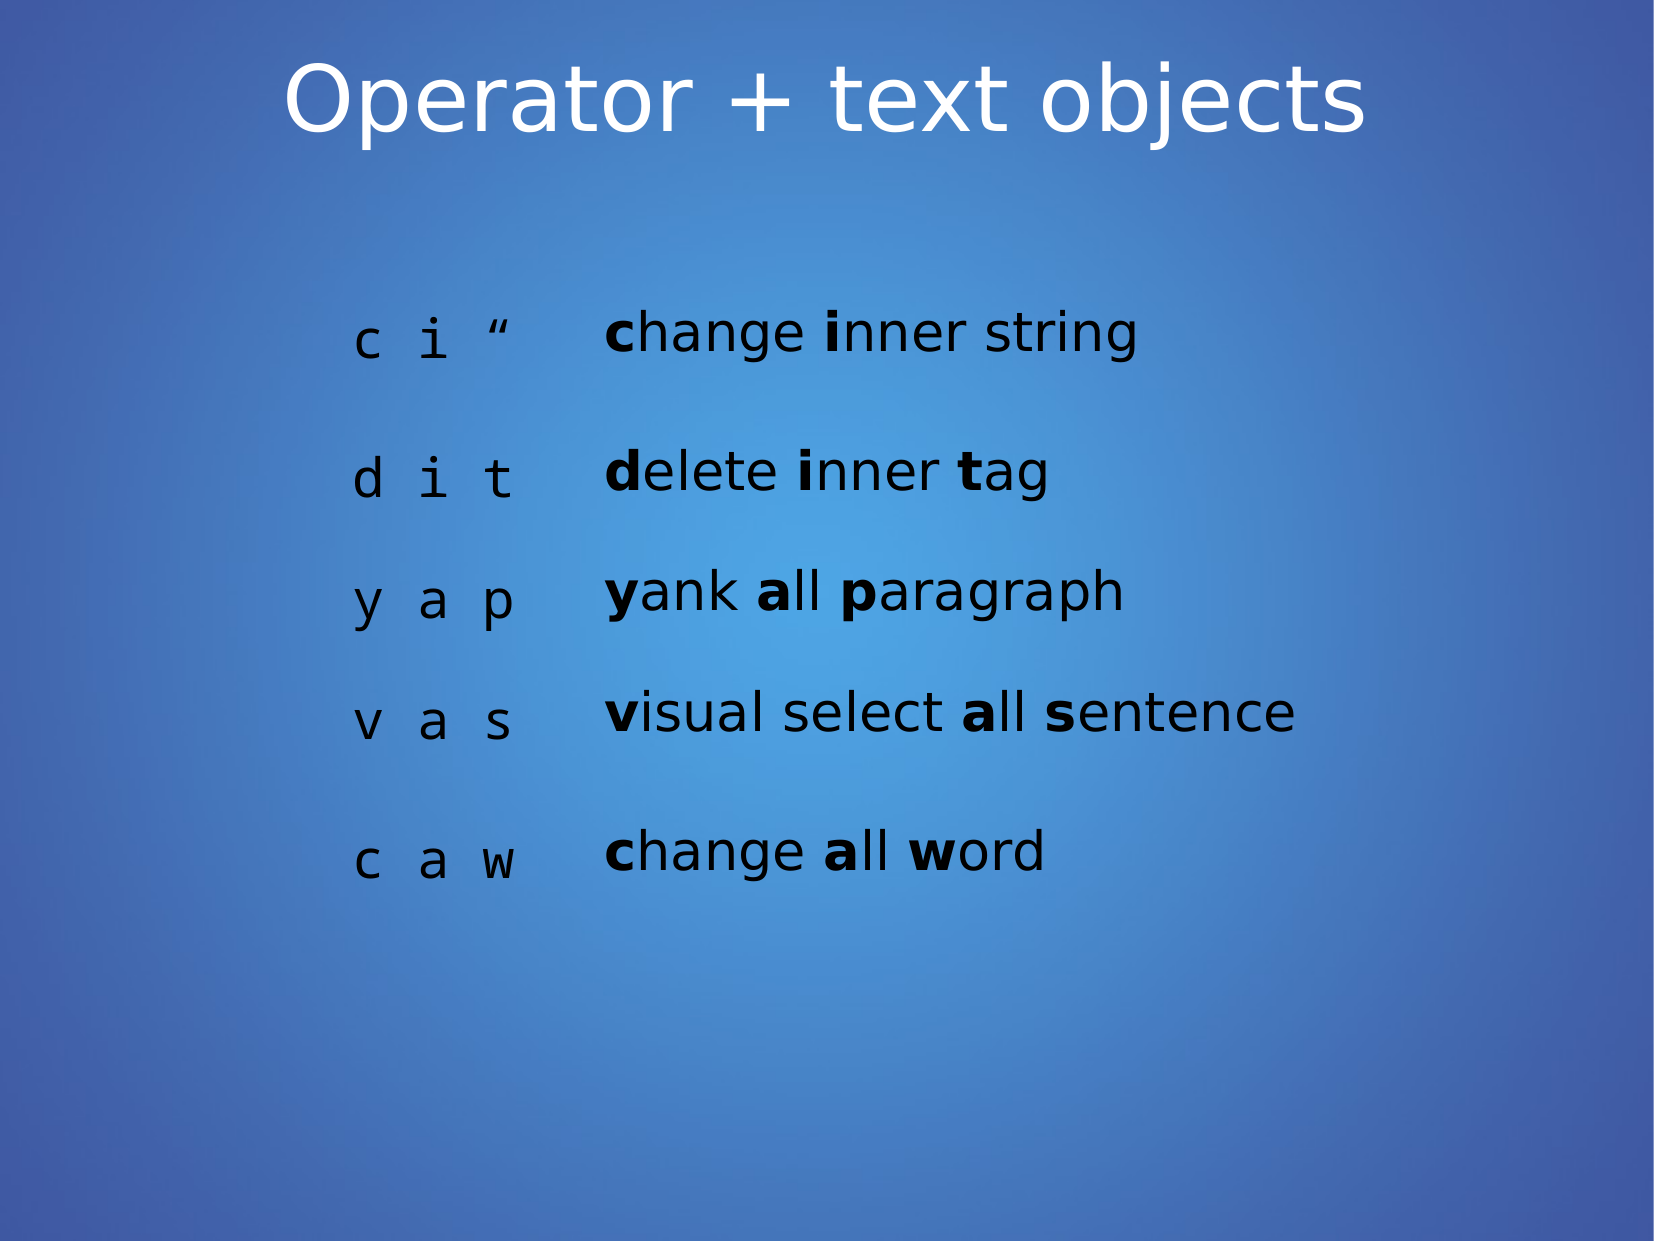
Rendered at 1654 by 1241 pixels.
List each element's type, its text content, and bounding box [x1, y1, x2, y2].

table_cell delete inner tag [589, 432, 1316, 552]
table_cell visual select all sentence [589, 674, 1316, 813]
table_cell change all word [589, 813, 1316, 946]
table_cell yank all paragraph [589, 552, 1316, 674]
title Operator + text objects [82, 23, 1571, 175]
table_header c i “ [338, 293, 589, 432]
table_header change inner string [589, 293, 1316, 432]
table_cell c a w [338, 813, 589, 946]
picture [0, 0, 1654, 1241]
table_cell y a p [338, 552, 589, 674]
table_cell d i t [338, 432, 589, 552]
table_cell v a s [338, 674, 589, 813]
